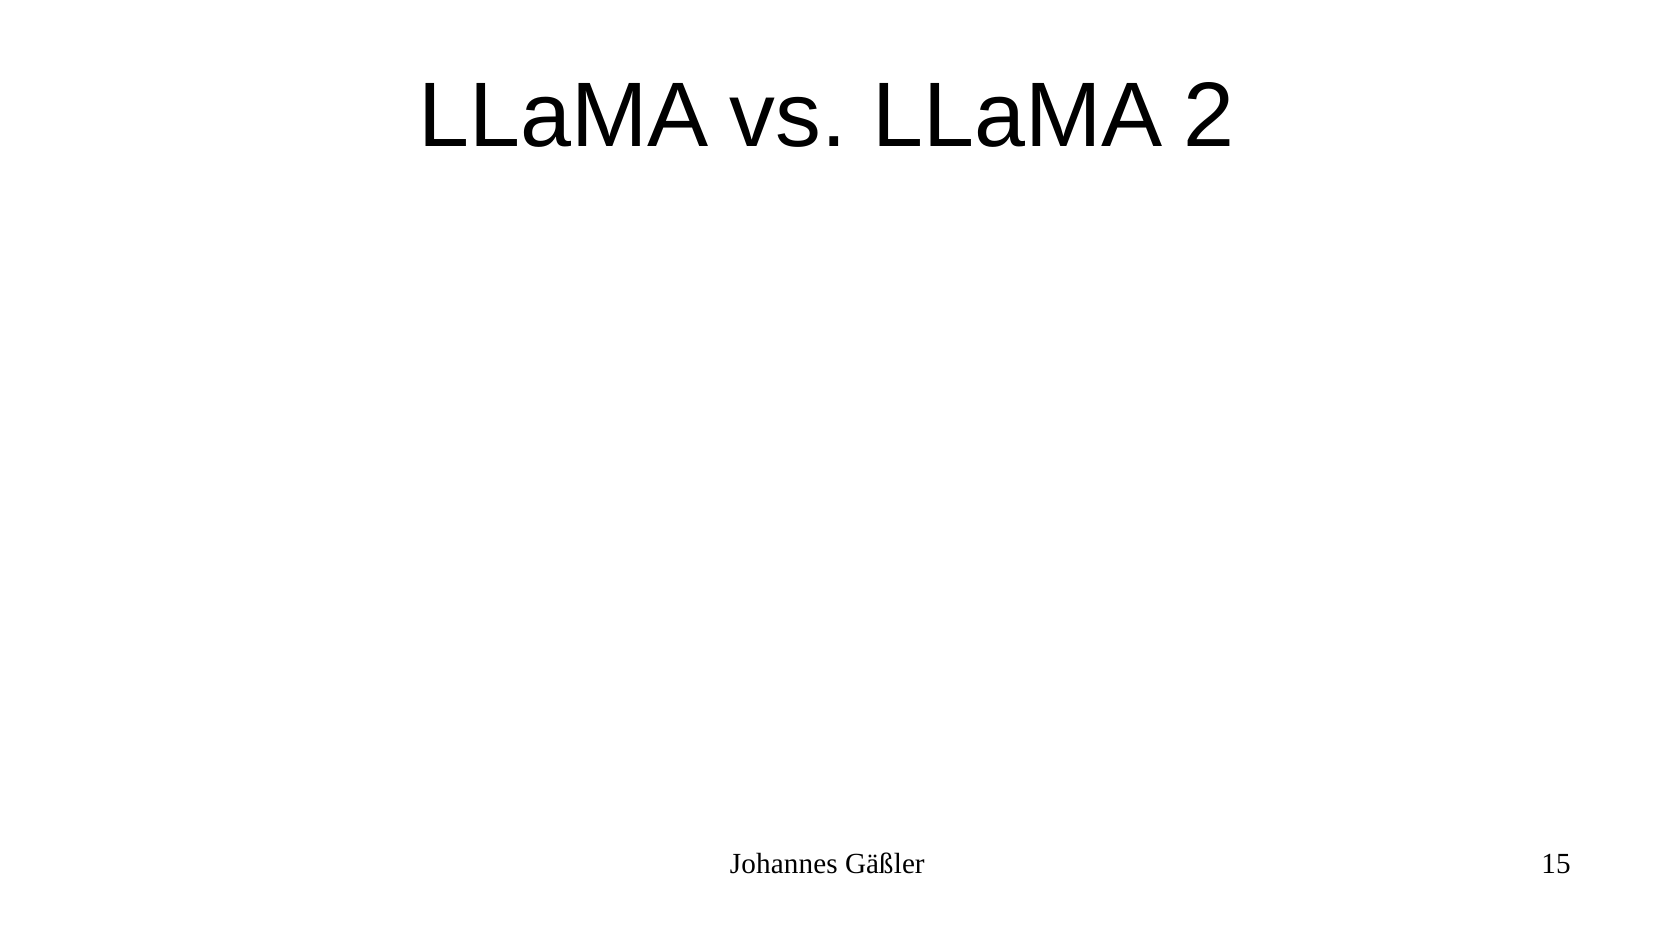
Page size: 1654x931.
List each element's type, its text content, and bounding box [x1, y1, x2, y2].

title LLaMA vs. LLaMA 2 [82, 37, 1571, 193]
